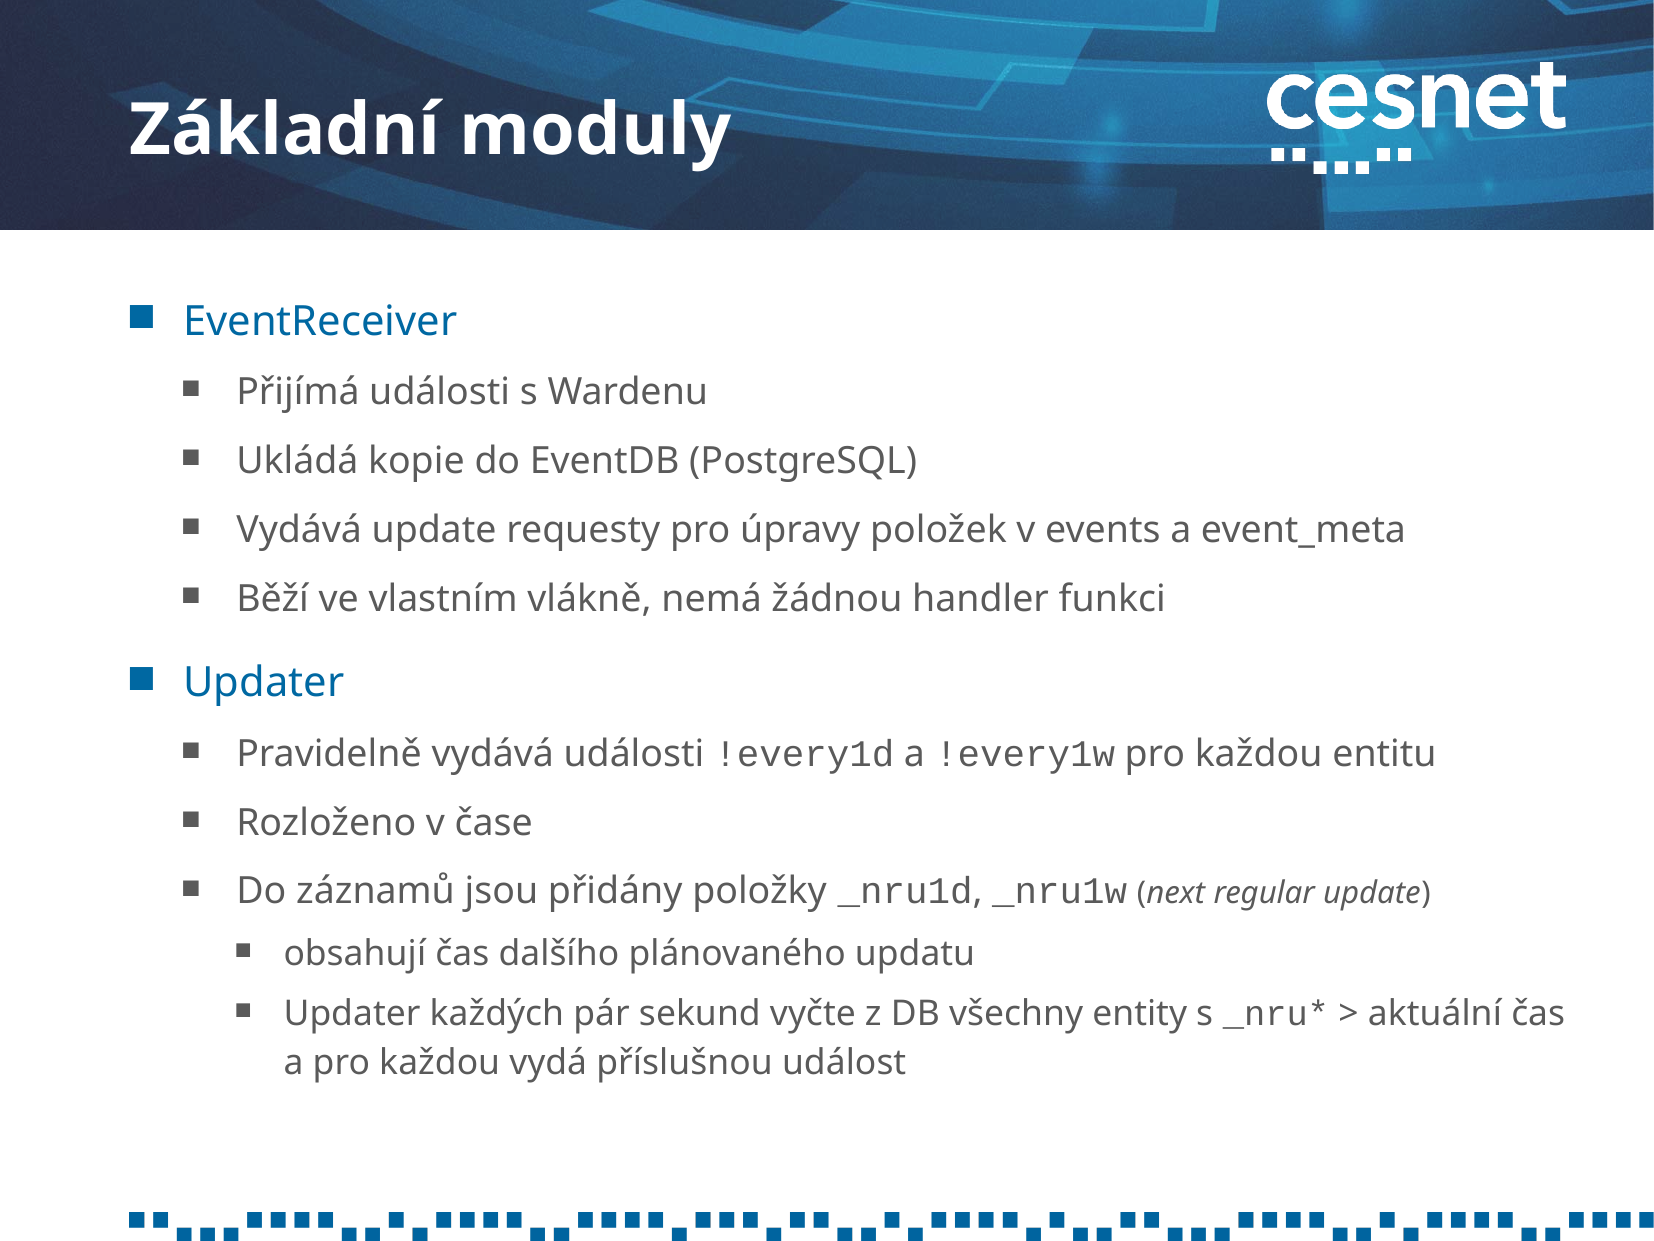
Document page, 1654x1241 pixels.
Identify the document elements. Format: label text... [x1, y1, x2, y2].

picture [1266, 62, 1567, 174]
list EventReceiver Přijímá události s Wardenu Ukládá kopie do EventDB (PostgreSQL) Vydává update requesty pro úpravy položek v events a event_meta Běží ve vlastním vlákně, nemá žádnou handler funkci Updater Pravidelně vydává události !every1d a !every1w pro každou entitu Rozloženo v čase Do záznamů jsou přidány položky _nru1d, _nru1w (next regular update) obsahují čas dalšího plánovaného updatu Updater každých pár sekund vyčte z DB všechny entity s _nru* > aktuální čas a pro každou vydá příslušnou událost [129, 290, 1571, 1123]
title Základní moduly [129, 15, 1229, 223]
picture [129, 1212, 1654, 1241]
